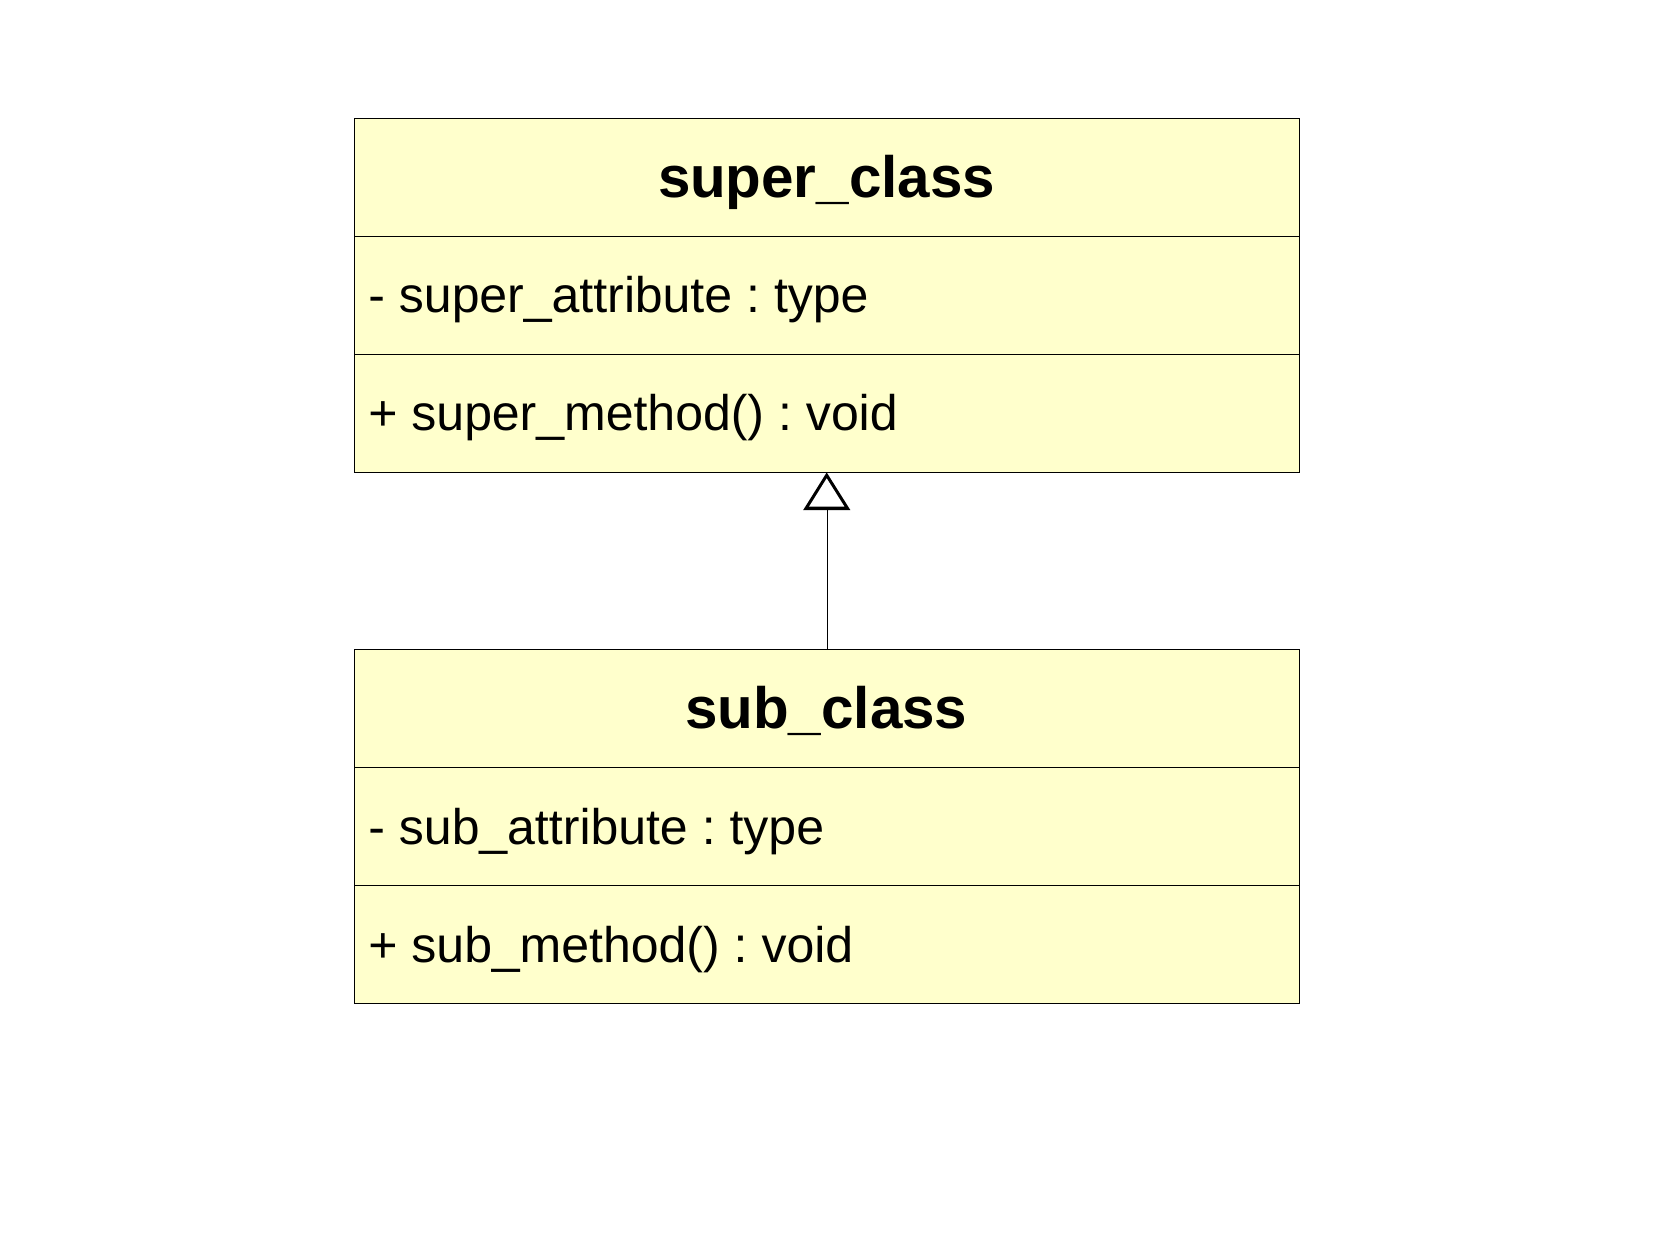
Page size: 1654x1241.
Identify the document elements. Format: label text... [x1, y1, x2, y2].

text_box + sub_method() : void [354, 885, 1300, 1004]
text_box + super_method() : void [354, 354, 1300, 473]
text_box - sub_attribute : type [354, 767, 1300, 885]
text_box - super_attribute : type [354, 236, 1300, 354]
text_box sub_class [354, 649, 1300, 767]
text_box super_class [354, 118, 1300, 236]
